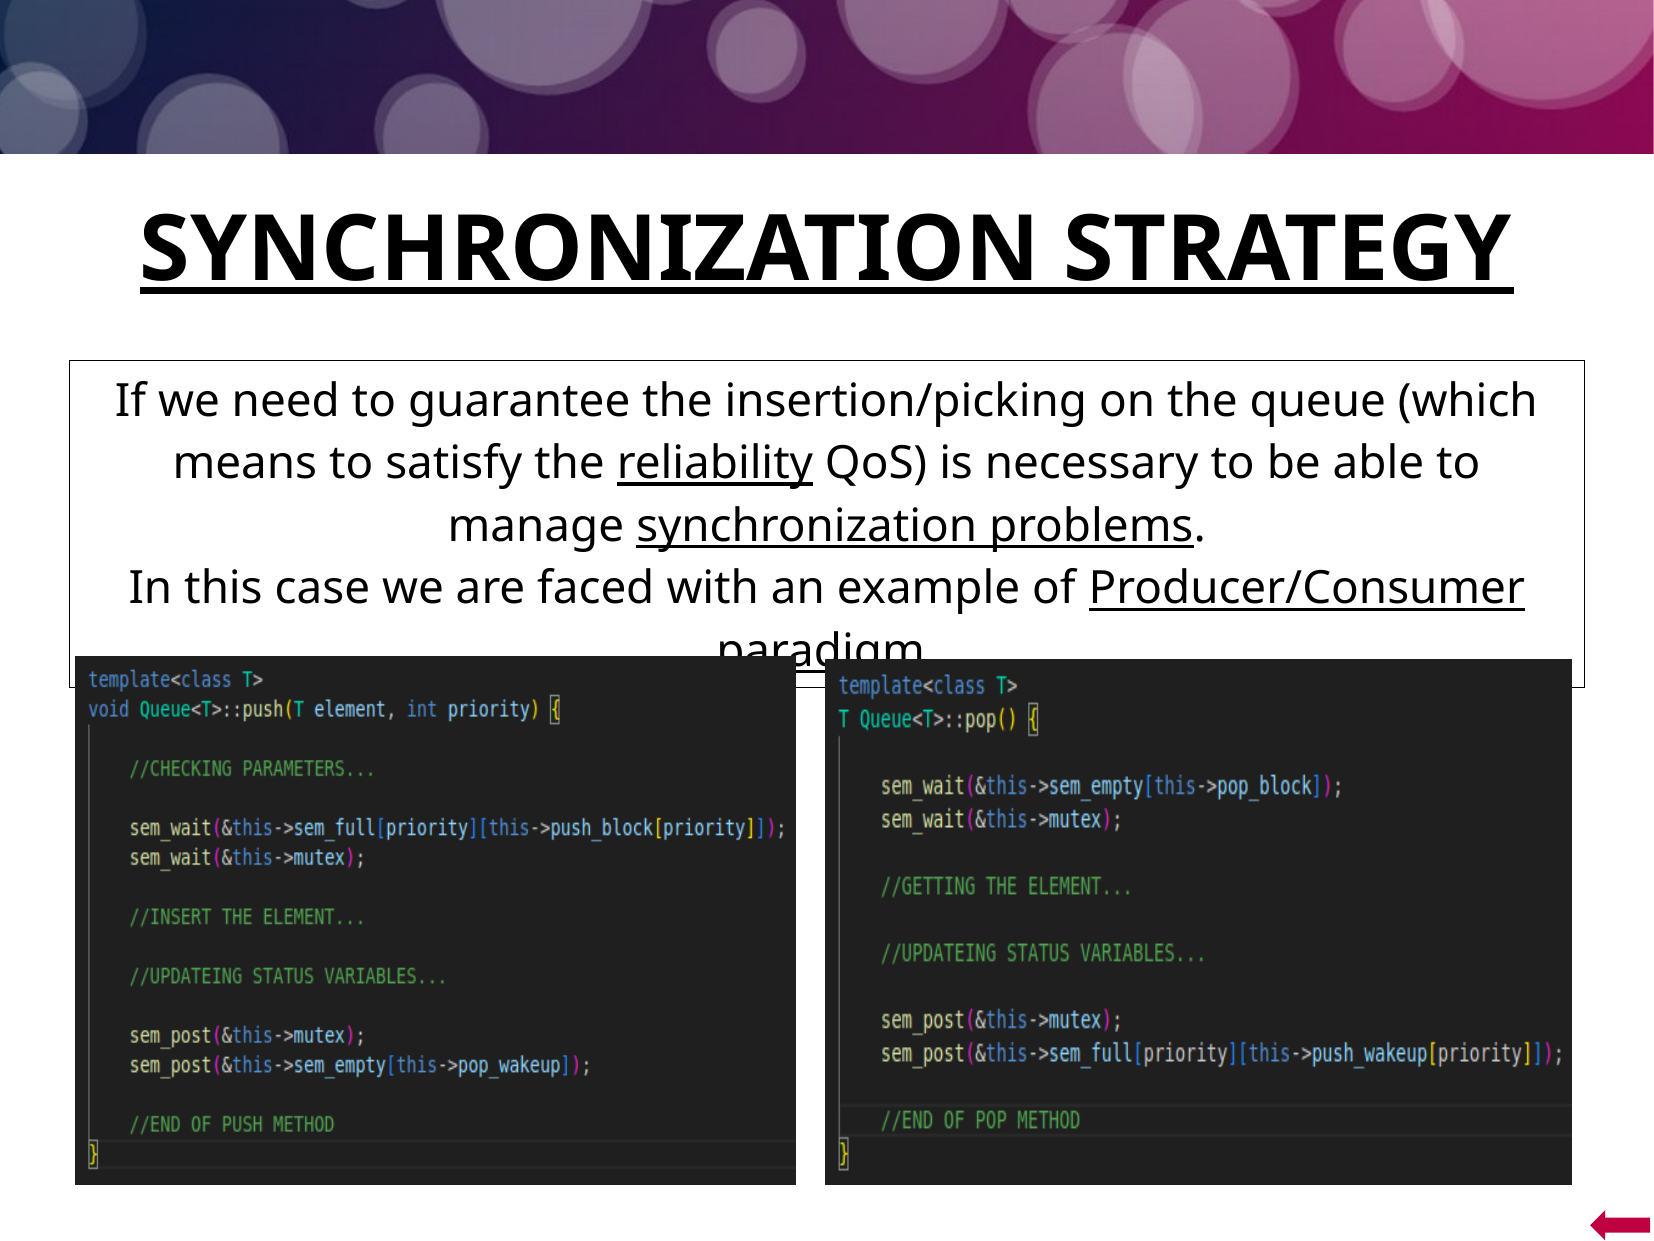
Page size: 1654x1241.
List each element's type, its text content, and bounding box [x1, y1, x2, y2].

picture [825, 659, 1572, 1186]
text_box If we need to guarantee the insertion/picking on the queue (which means to satisfy the reliability QoS) is necessary to be able to manage synchronization problems. In this case we are faced with an example of Producer/Consumer paradigm. [69, 360, 1585, 624]
text_box [1590, 1210, 1651, 1241]
picture [75, 656, 796, 1186]
title SYNCHRONIZATION STRATEGY [82, 159, 1571, 331]
picture [0, 0, 1654, 154]
